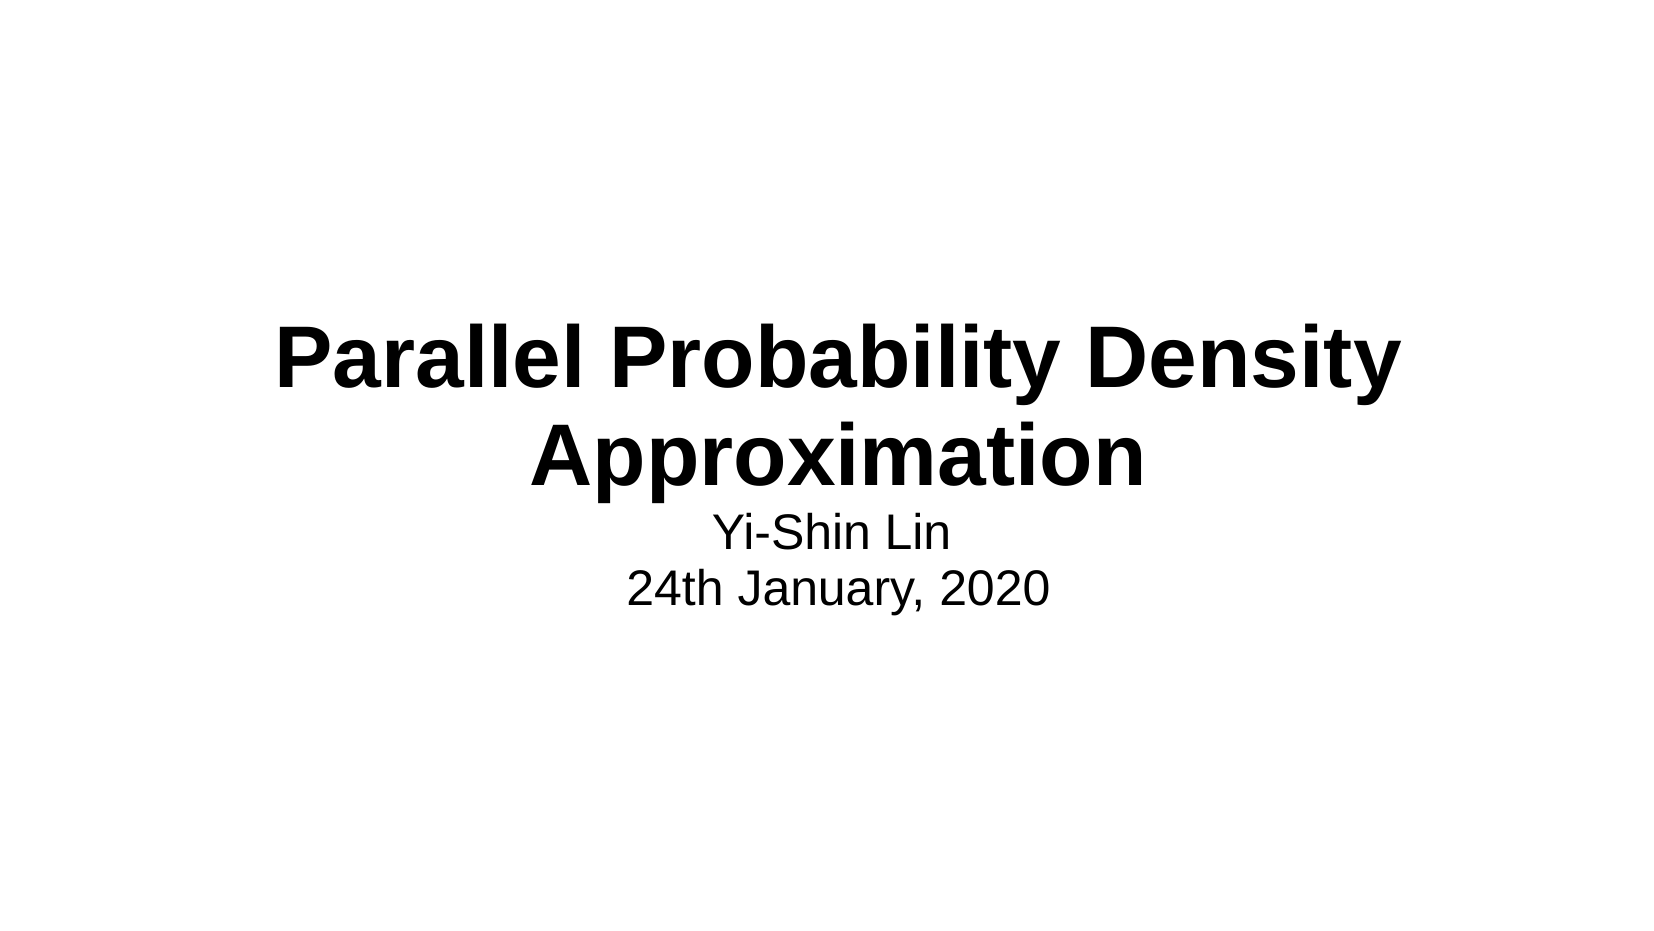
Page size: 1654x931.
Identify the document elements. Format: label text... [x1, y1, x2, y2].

subtitle Parallel Probability Density Approximation Yi-Shin Lin 24th January, 2020 [94, 102, 1583, 822]
